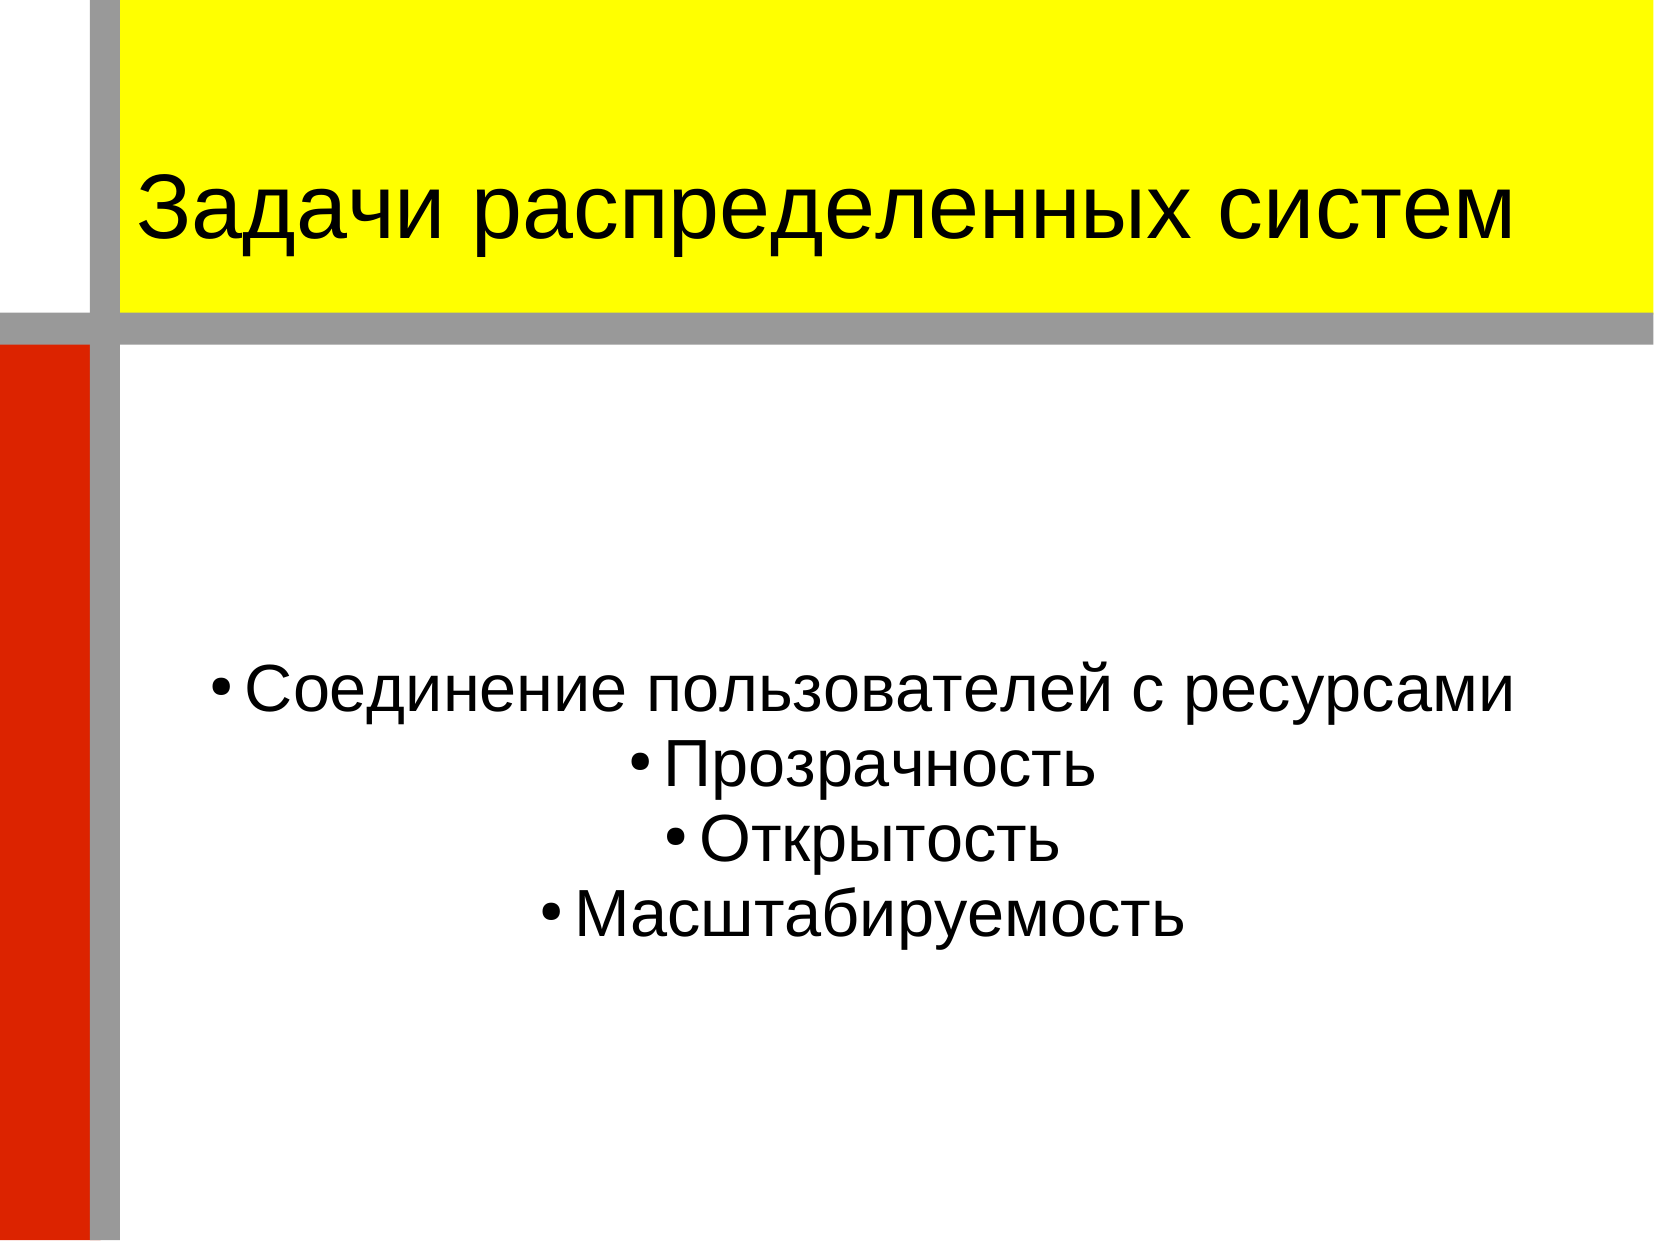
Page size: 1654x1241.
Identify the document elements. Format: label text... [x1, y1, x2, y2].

title Задачи распределенных систем [121, 102, 1534, 311]
subtitle Соединение пользователей с ресурсами Прозрачность Открытость Масштабируемость [121, 399, 1534, 1203]
